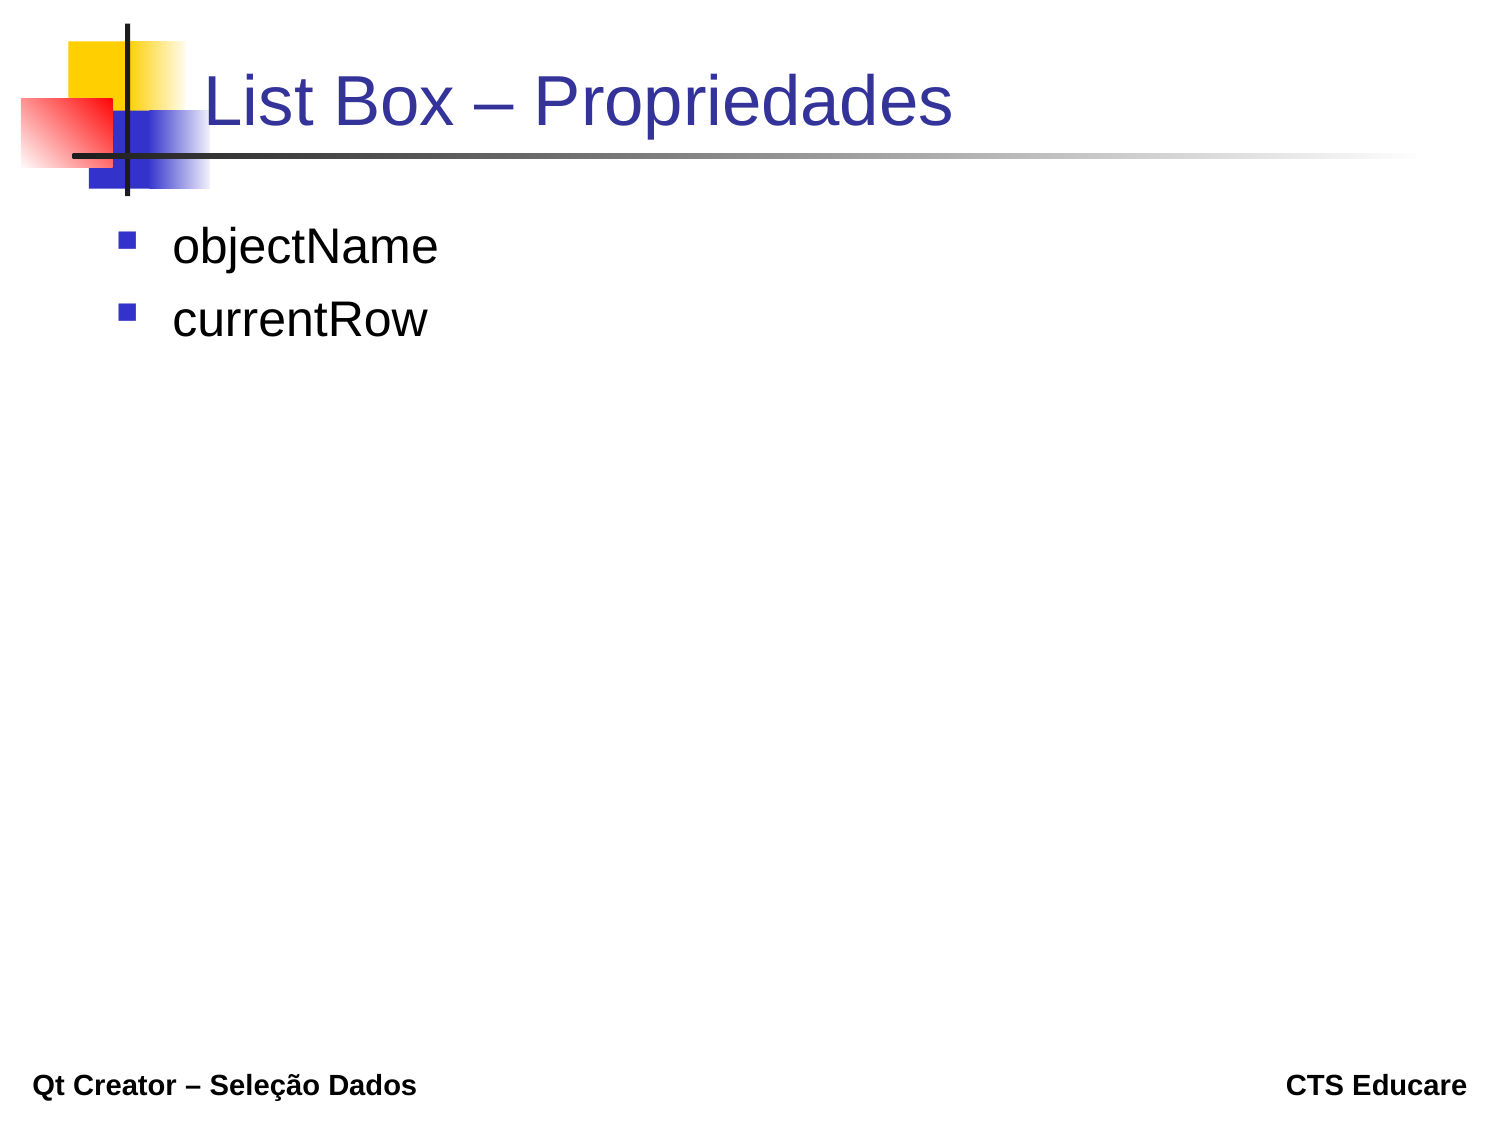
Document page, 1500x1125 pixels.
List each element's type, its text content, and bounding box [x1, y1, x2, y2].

title List Box – Propriedades [188, 46, 1468, 149]
list objectName currentRow [100, 206, 1447, 1024]
